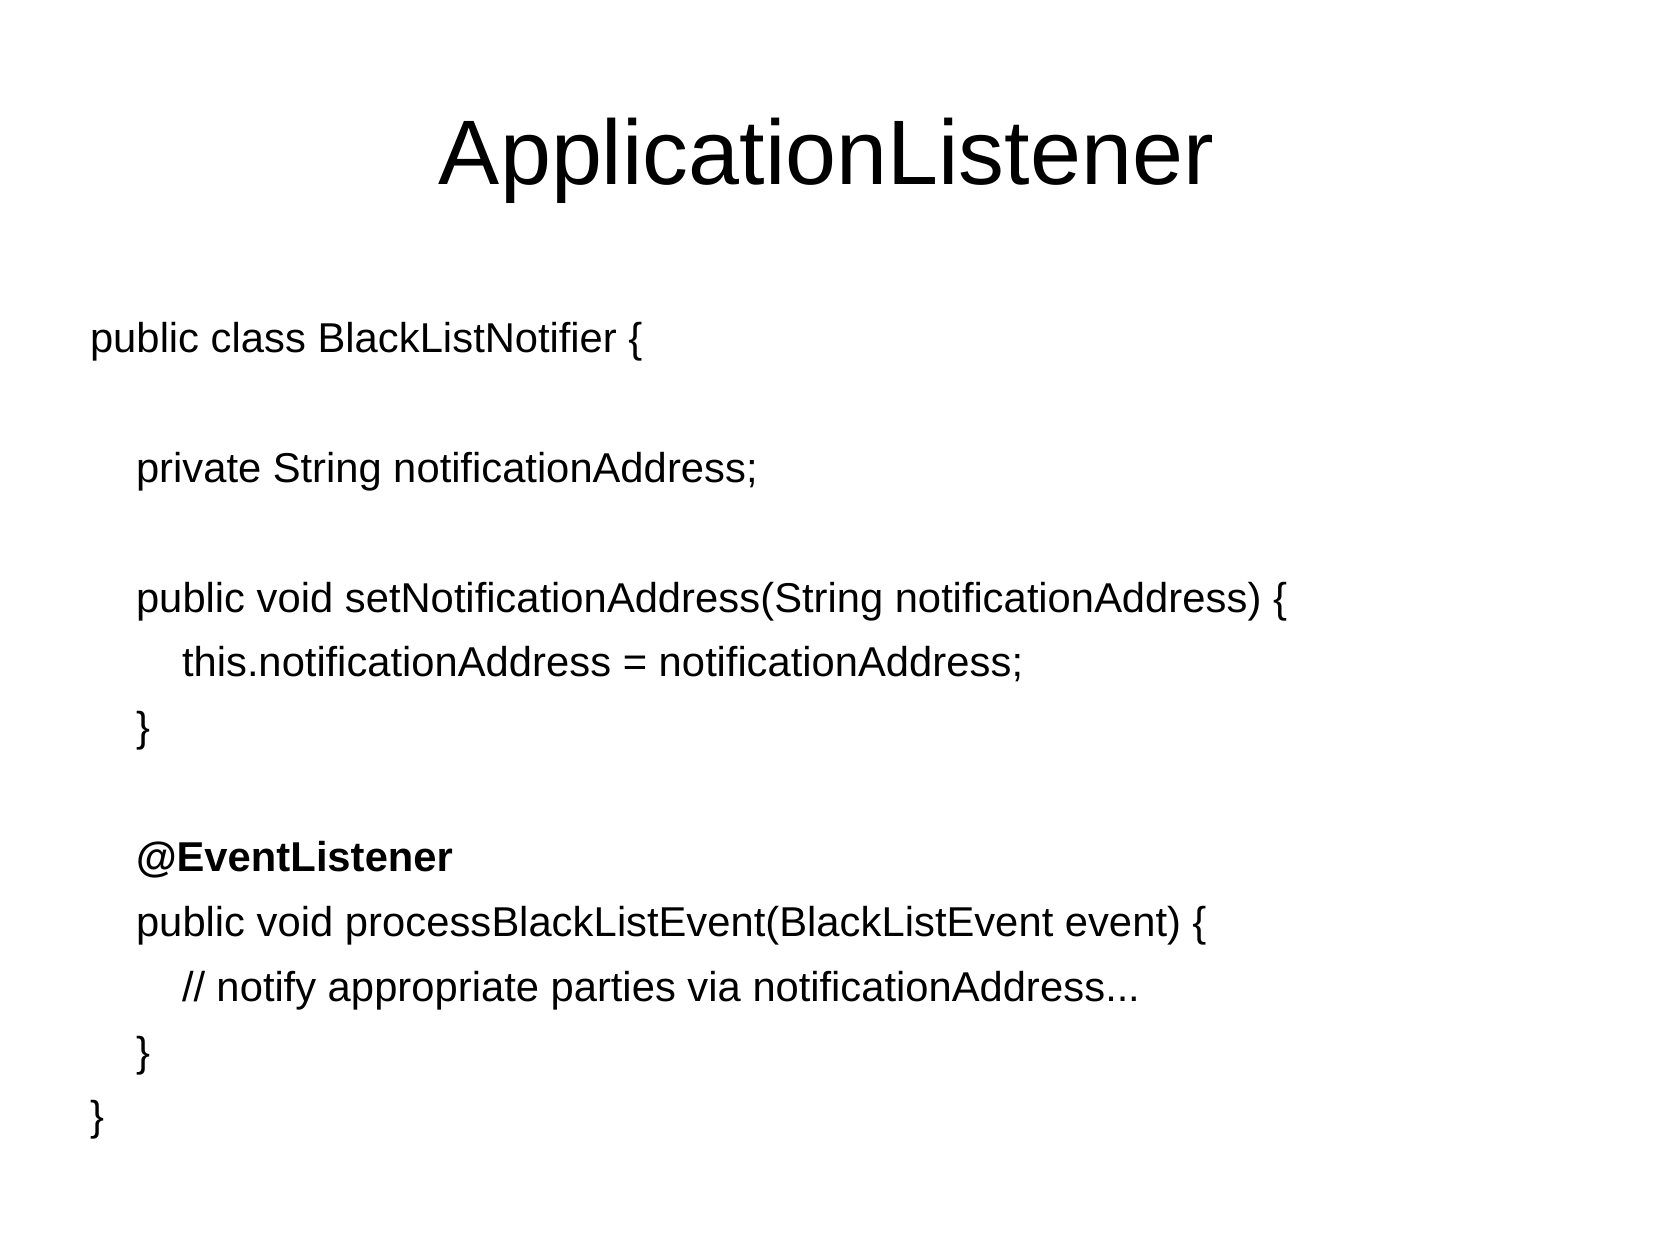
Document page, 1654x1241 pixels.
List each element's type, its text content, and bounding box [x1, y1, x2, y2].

title ApplicationListener [82, 49, 1571, 257]
list public class BlackListNotifier { private String notificationAddress; public void setNotificationAddress(String notificationAddress) { this.notificationAddress = notificationAddress; } @EventListener public void processBlackListEvent(BlackListEvent event) { // notify appropriate parties via notificationAddress... } } [90, 315, 1579, 1035]
